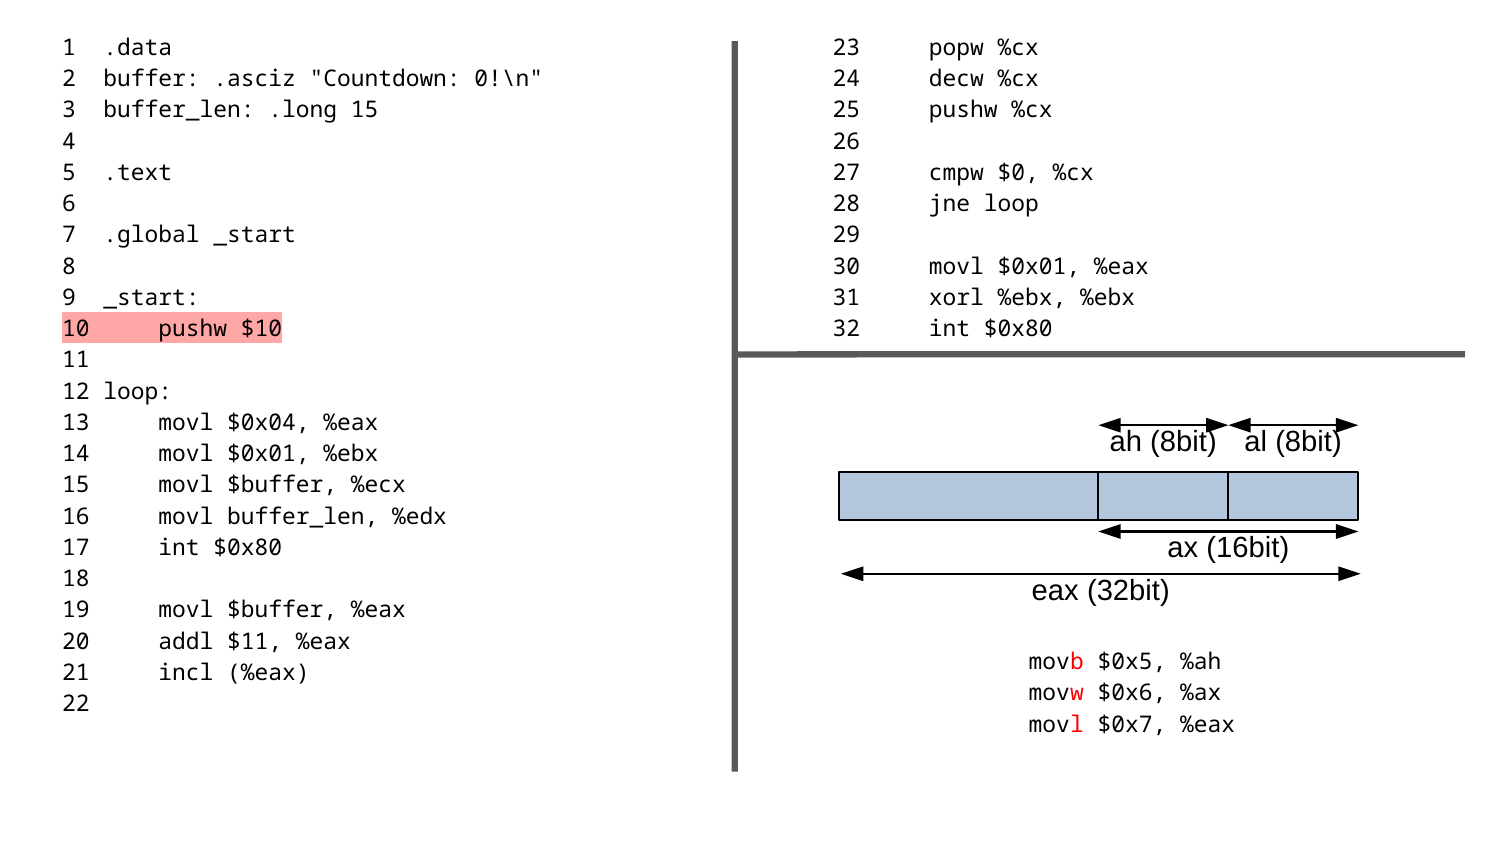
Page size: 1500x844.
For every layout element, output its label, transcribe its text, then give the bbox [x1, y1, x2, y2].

text_box [838, 472, 1359, 520]
text_box 23 popw %cx 24 decw %cx 25 pushw %cx 26 27 cmpw $0, %cx 28 jne loop 29 30 movl $0x01, %eax 31 xorl %ebx, %ebx 32 int $0x80 [749, 23, 1164, 351]
text_box 1 .data 2 buffer: .asciz "Countdown: 0!\n" 3 buffer_len: .long 15 4 5 .text 6 7 .global _start 8 9 _start: 10 pushw $10 11 12 loop: 13 movl $0x04, %eax 14 movl $0x01, %ebx 15 movl $buffer, %ecx 16 movl buffer_len, %edx 17 int $0x80 18 19 movl $buffer, %eax 20 addl $11, %eax 21 incl (%eax) 22 [47, 23, 559, 735]
text_box movb $0x5, %ah movw $0x6, %ax movl $0x7, %eax [1013, 637, 1359, 768]
